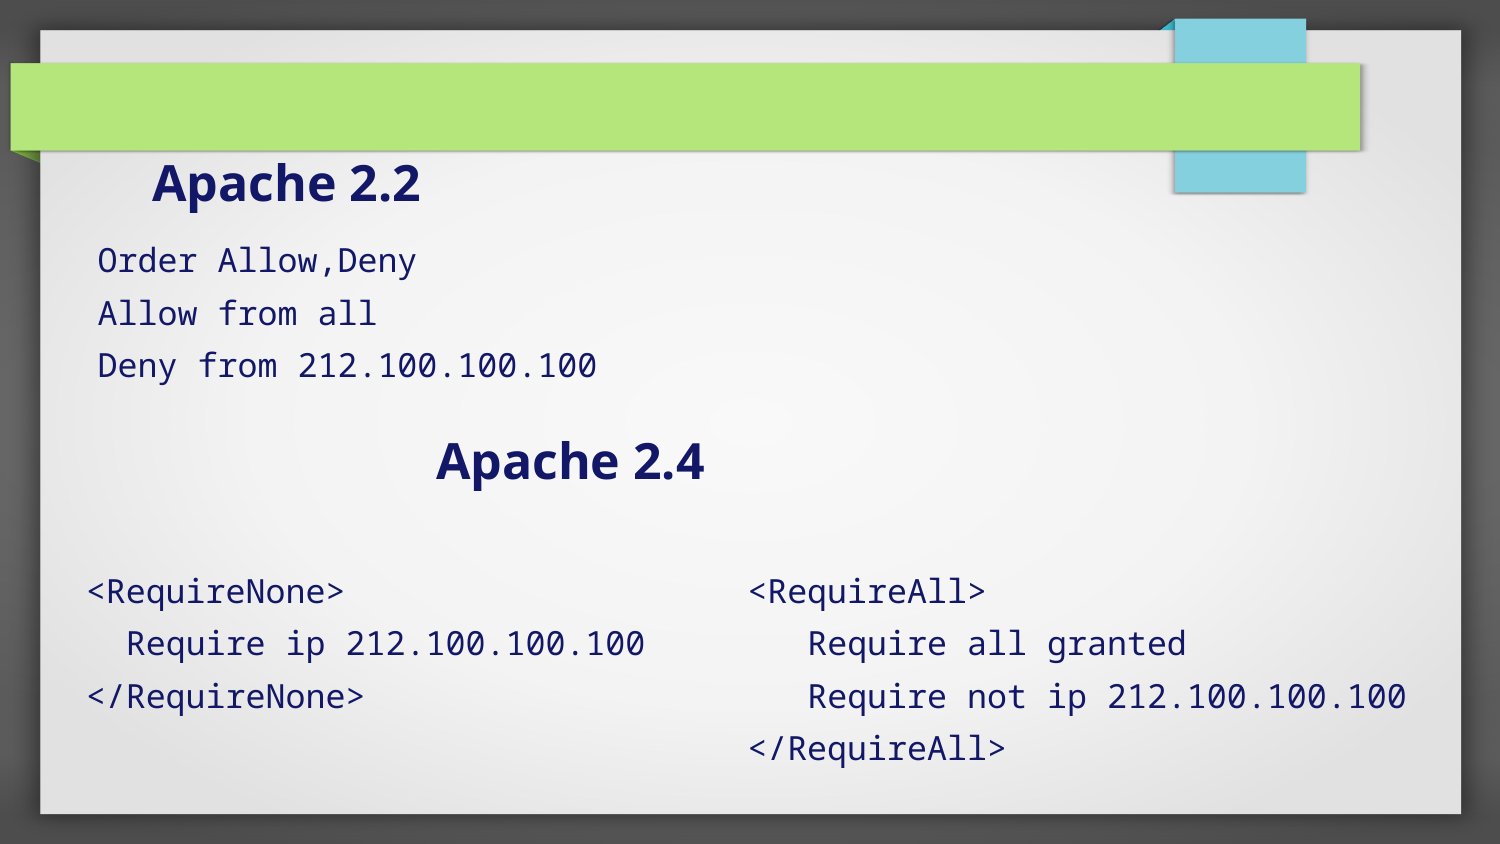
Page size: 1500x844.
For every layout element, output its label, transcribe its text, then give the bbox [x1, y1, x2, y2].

list <RequireAll> Require all granted Require not ip 212.100.100.100 </RequireAll> [732, 555, 1453, 804]
title Apache 2.2 [137, 146, 1276, 227]
picture [0, 0, 1500, 844]
list Order Allow,Deny Allow from all Deny from 212.100.100.100 [82, 224, 674, 473]
list <RequireNone> Require ip 212.100.100.100 </RequireNone> [70, 555, 732, 804]
title Apache 2.4 [421, 425, 1500, 505]
